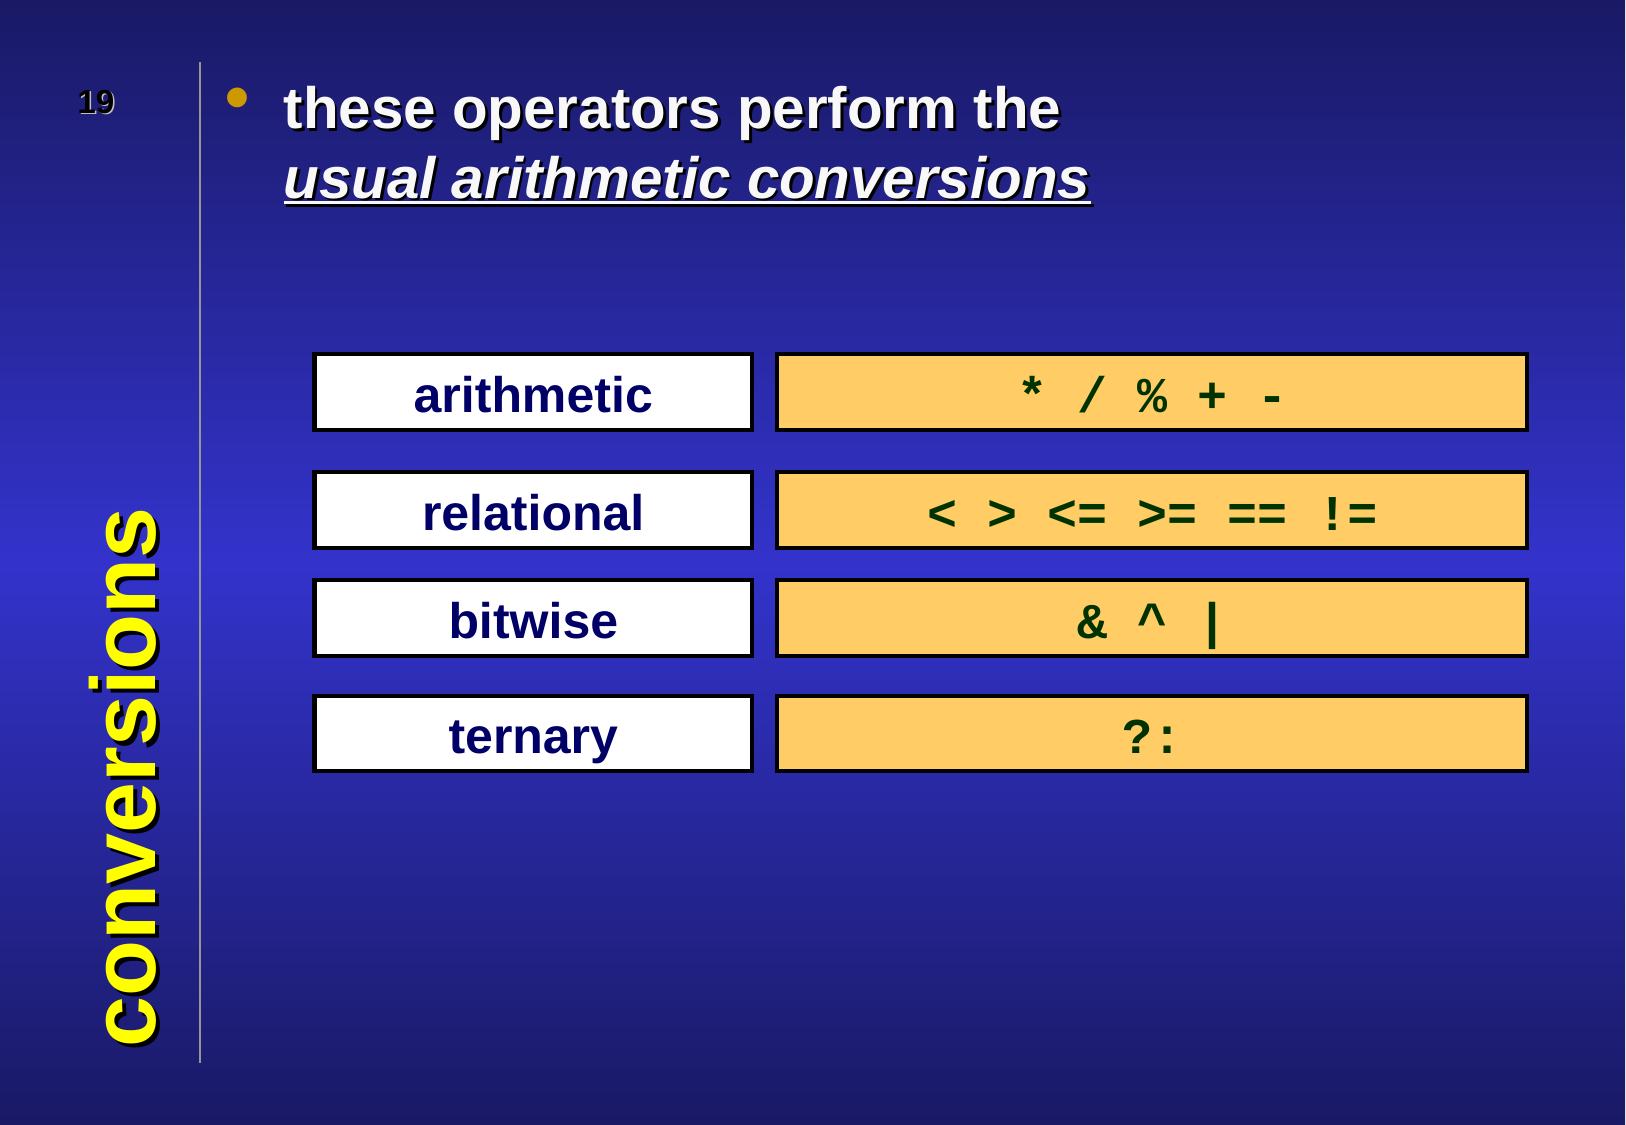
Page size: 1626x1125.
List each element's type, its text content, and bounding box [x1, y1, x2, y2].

title conversions [50, 187, 188, 1063]
list these operators perform the usual arithmetic conversions [212, 62, 1545, 1063]
